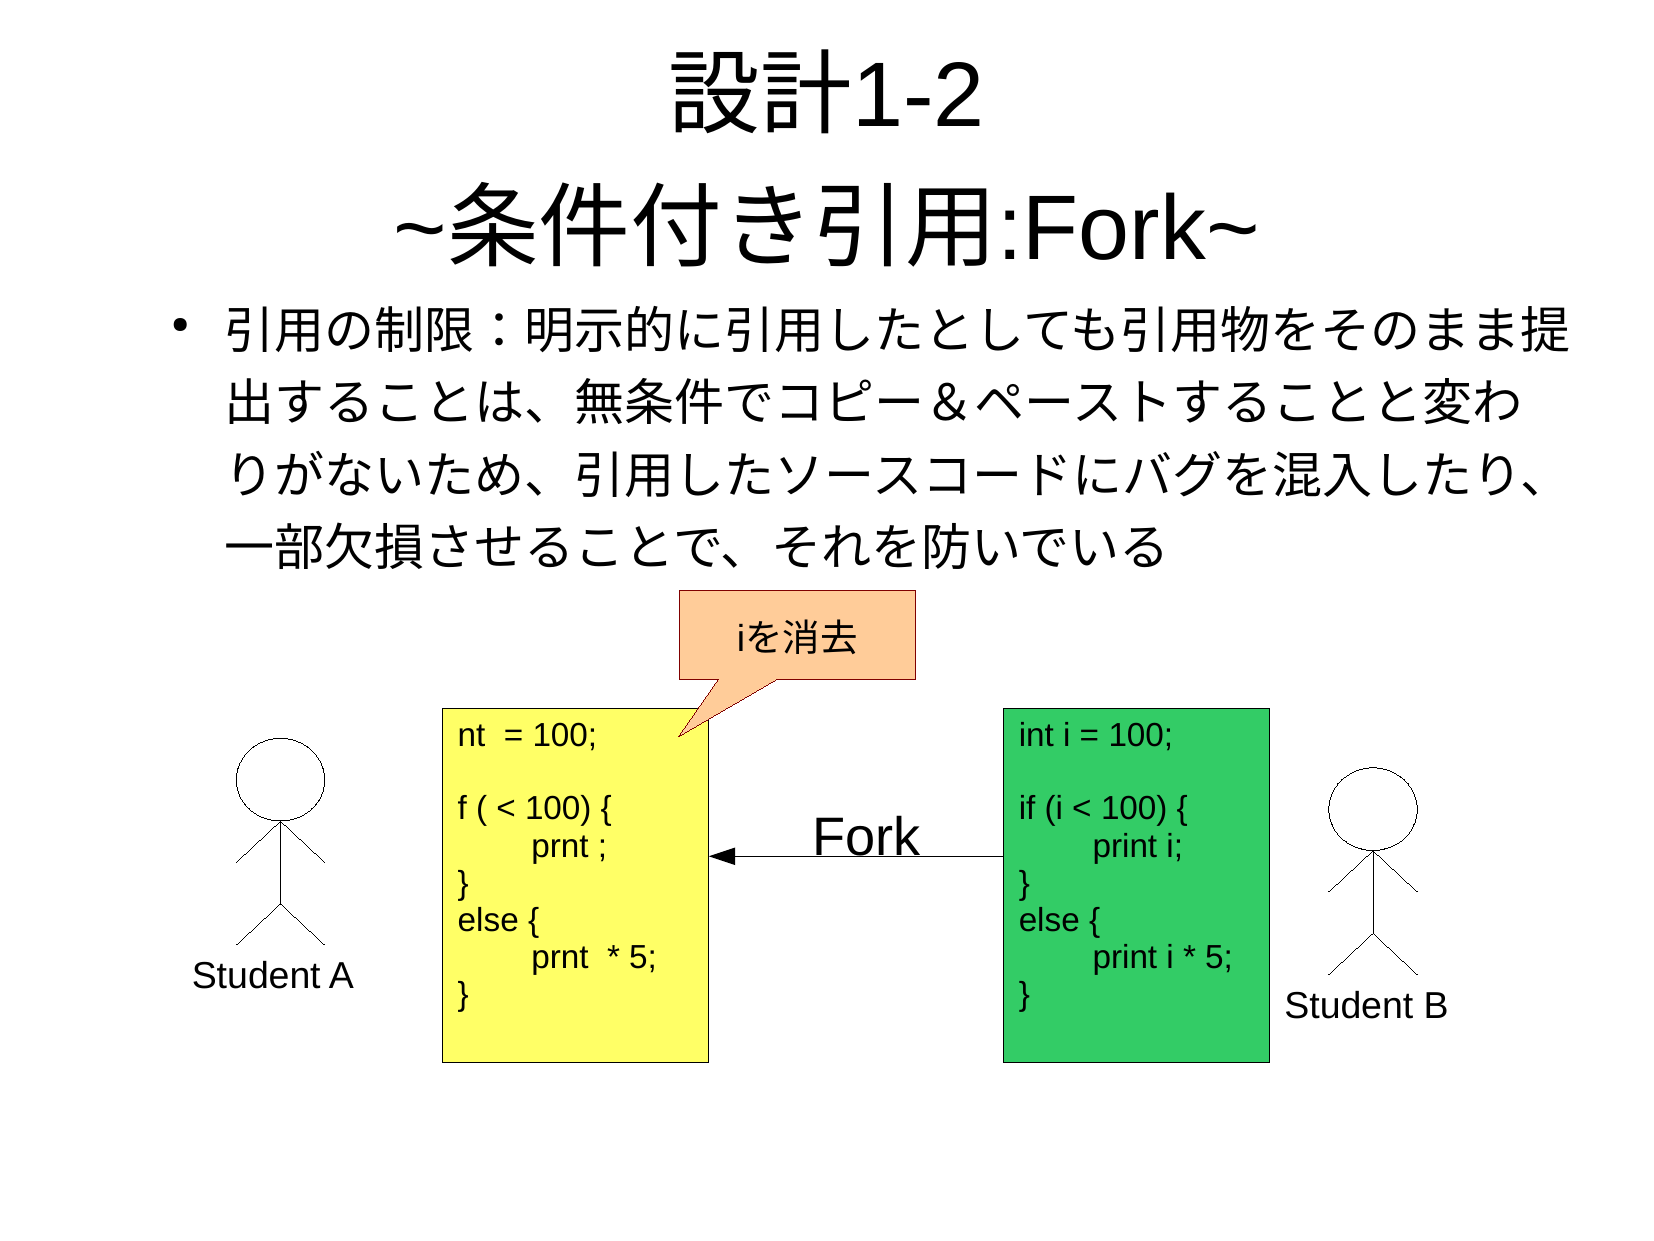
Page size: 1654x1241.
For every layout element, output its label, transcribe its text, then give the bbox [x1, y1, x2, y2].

text_box [1003, 1025, 1270, 1063]
text_box nt = 100; f ( < 100) { prnt ; } else { prnt * 5; } [442, 708, 709, 1025]
text_box int i = 100; if (i < 100) { print i; } else { print i * 5; } [1003, 708, 1270, 1025]
text_box Student B [1269, 976, 1595, 1034]
text_box [442, 1025, 709, 1063]
text_box Student A [177, 947, 384, 1004]
text_box iを消去 [678, 590, 916, 737]
title 設計1-2 ~条件付き引用:Fork~ [82, 36, 1571, 270]
list 引用の制限：明示的に引用したとしても引用物をそのまま提出することは、無条件でコピー＆ペーストすることと変わりがないため、引用したソースコードにバグを混入したり、一部欠損させることで、それを防いでいる [82, 290, 1571, 1109]
text_box Fork [797, 799, 945, 875]
